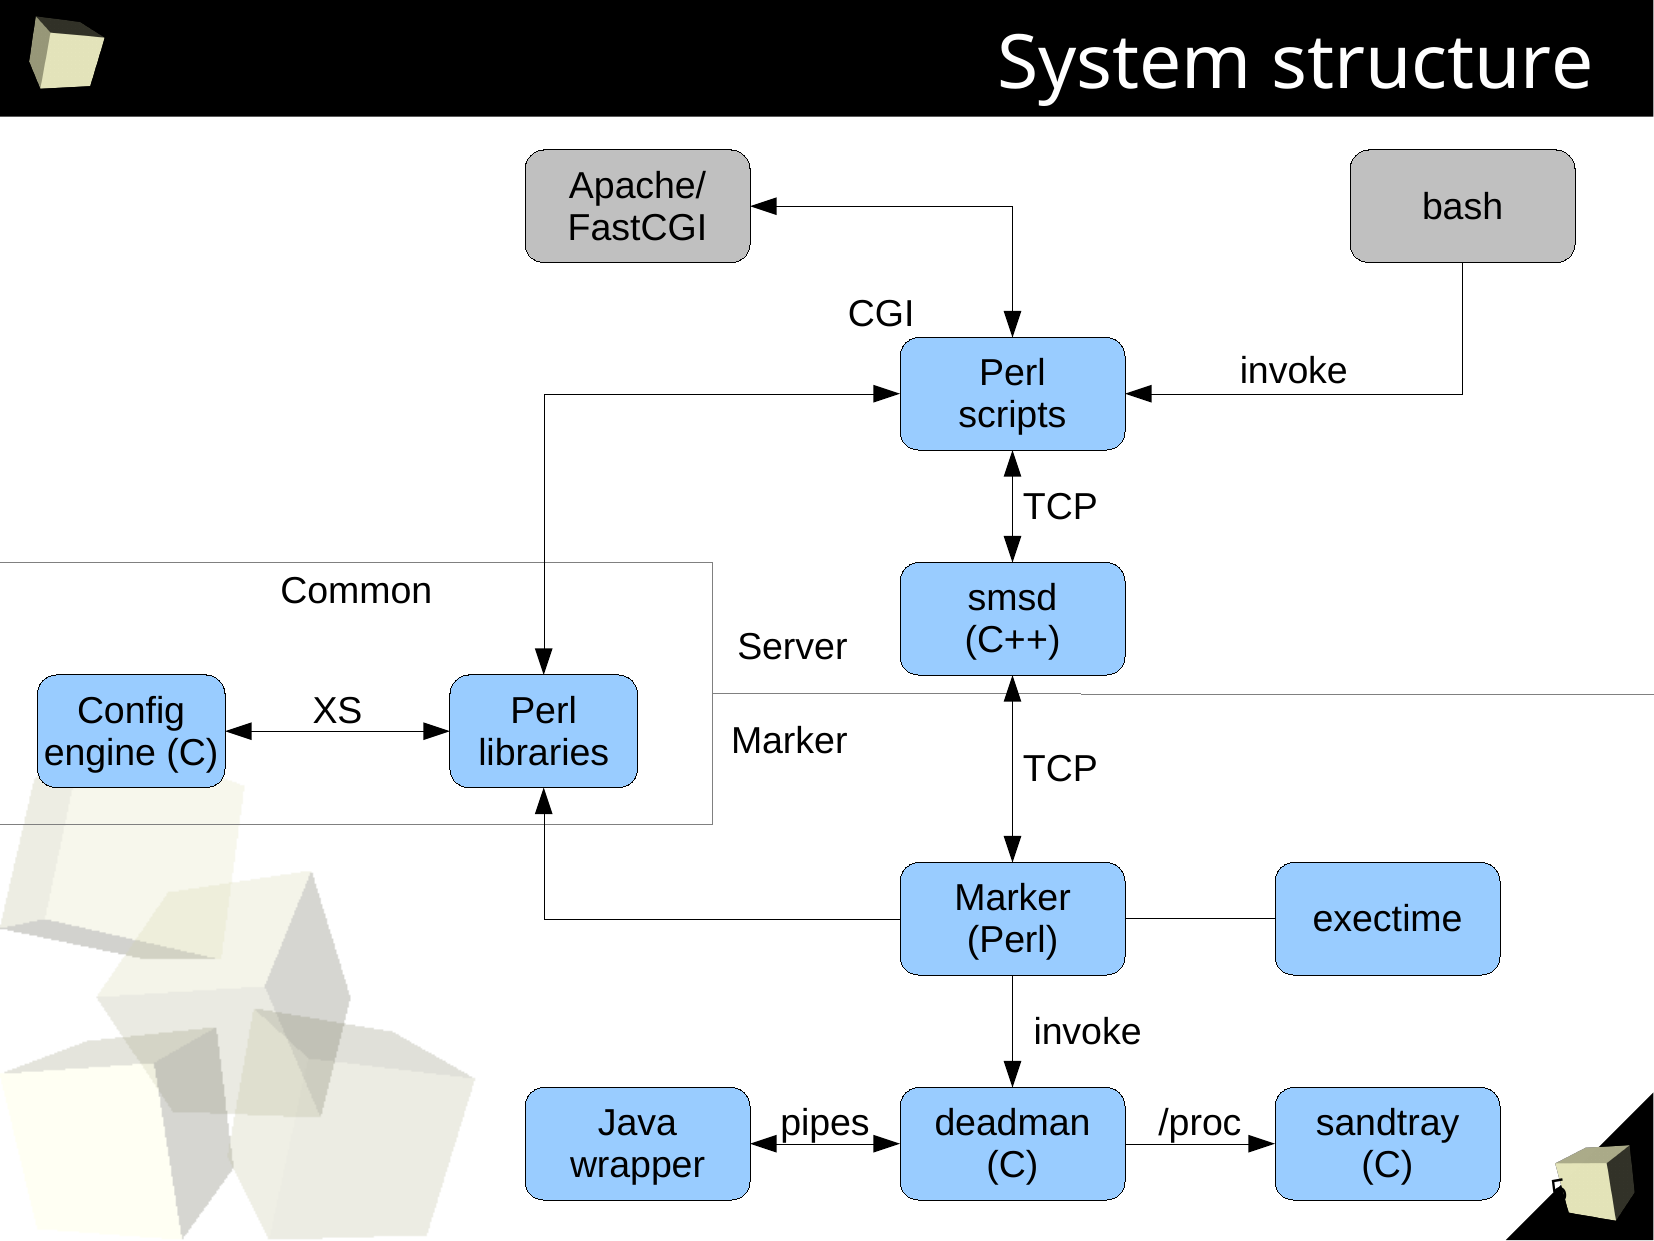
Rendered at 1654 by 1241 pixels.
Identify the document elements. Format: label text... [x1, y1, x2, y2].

text_box sandtray (C) [1275, 1087, 1501, 1201]
text_box exectime [1275, 862, 1501, 976]
text_box Server [722, 618, 901, 676]
text_box Common [0, 562, 544, 825]
title System structure [118, 0, 1595, 119]
text_box Marker [716, 712, 901, 770]
text_box Common [545, 562, 713, 825]
picture [0, 825, 477, 1241]
text_box bash [1350, 149, 1576, 263]
text_box Java wrapper [525, 1087, 751, 1201]
text_box Marker (Perl) [900, 862, 1126, 976]
text_box Apache/ FastCGI [525, 149, 751, 263]
text_box Perl scripts [900, 337, 1126, 451]
text_box smsd (C++) [900, 562, 1126, 676]
text_box deadman (C) [900, 1087, 1126, 1201]
text_box Config engine (C) [37, 674, 226, 788]
text_box Perl libraries [449, 674, 638, 788]
